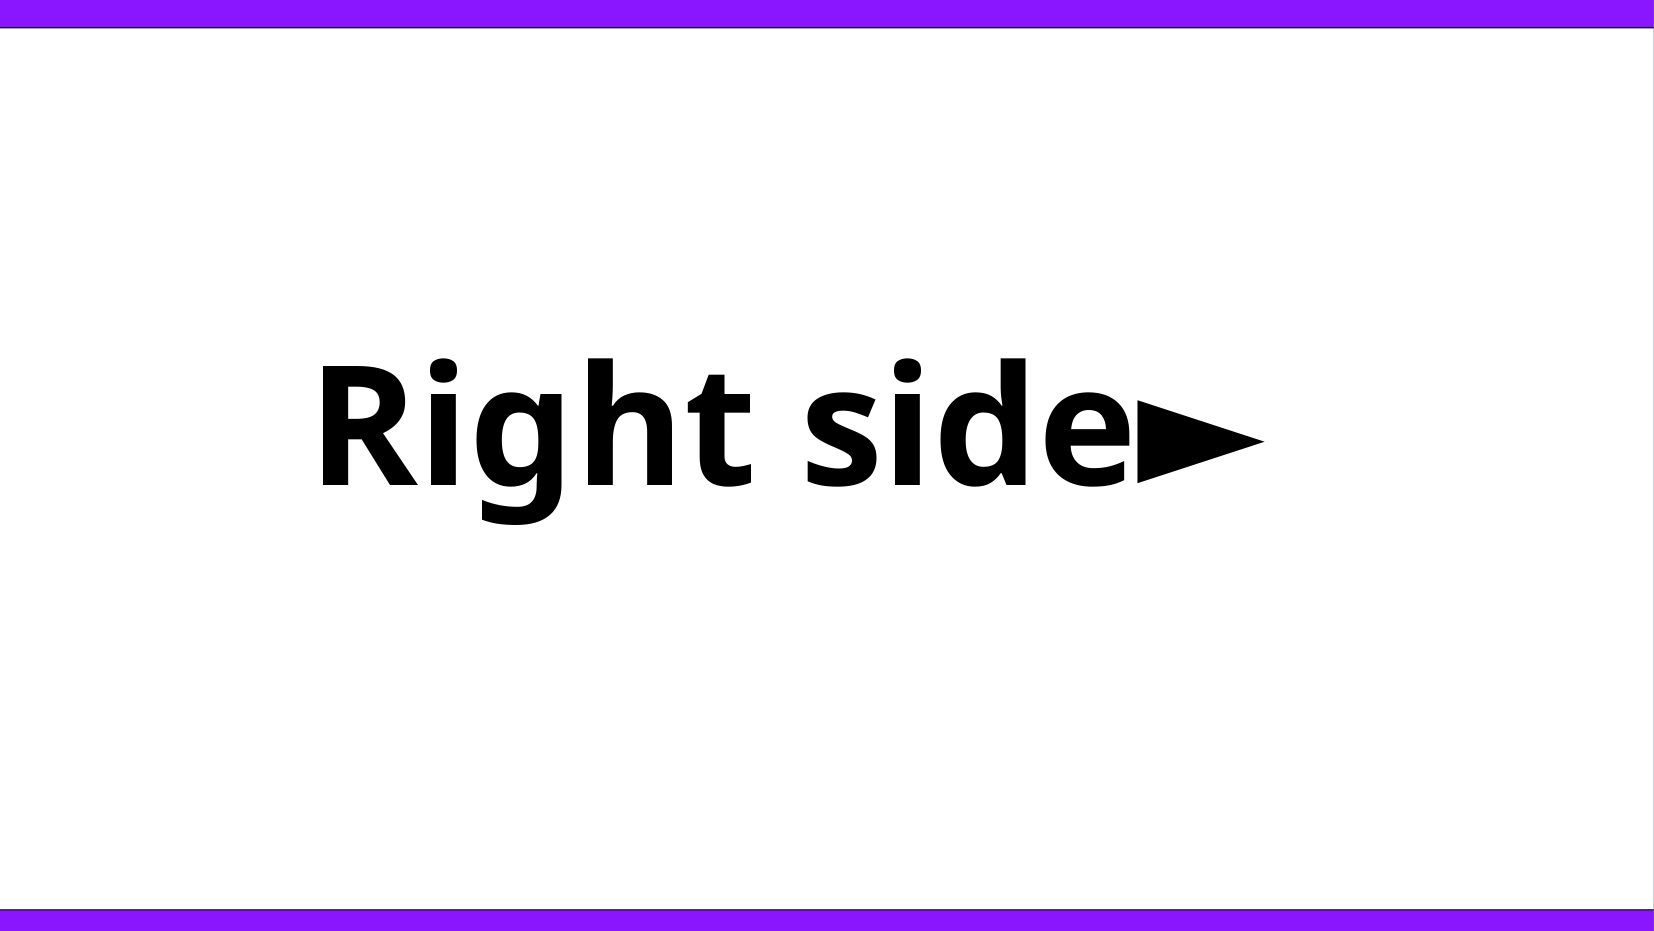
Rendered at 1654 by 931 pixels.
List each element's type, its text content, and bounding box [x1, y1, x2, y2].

text_box Right side► [195, 300, 1381, 537]
picture [0, 0, 1654, 931]
